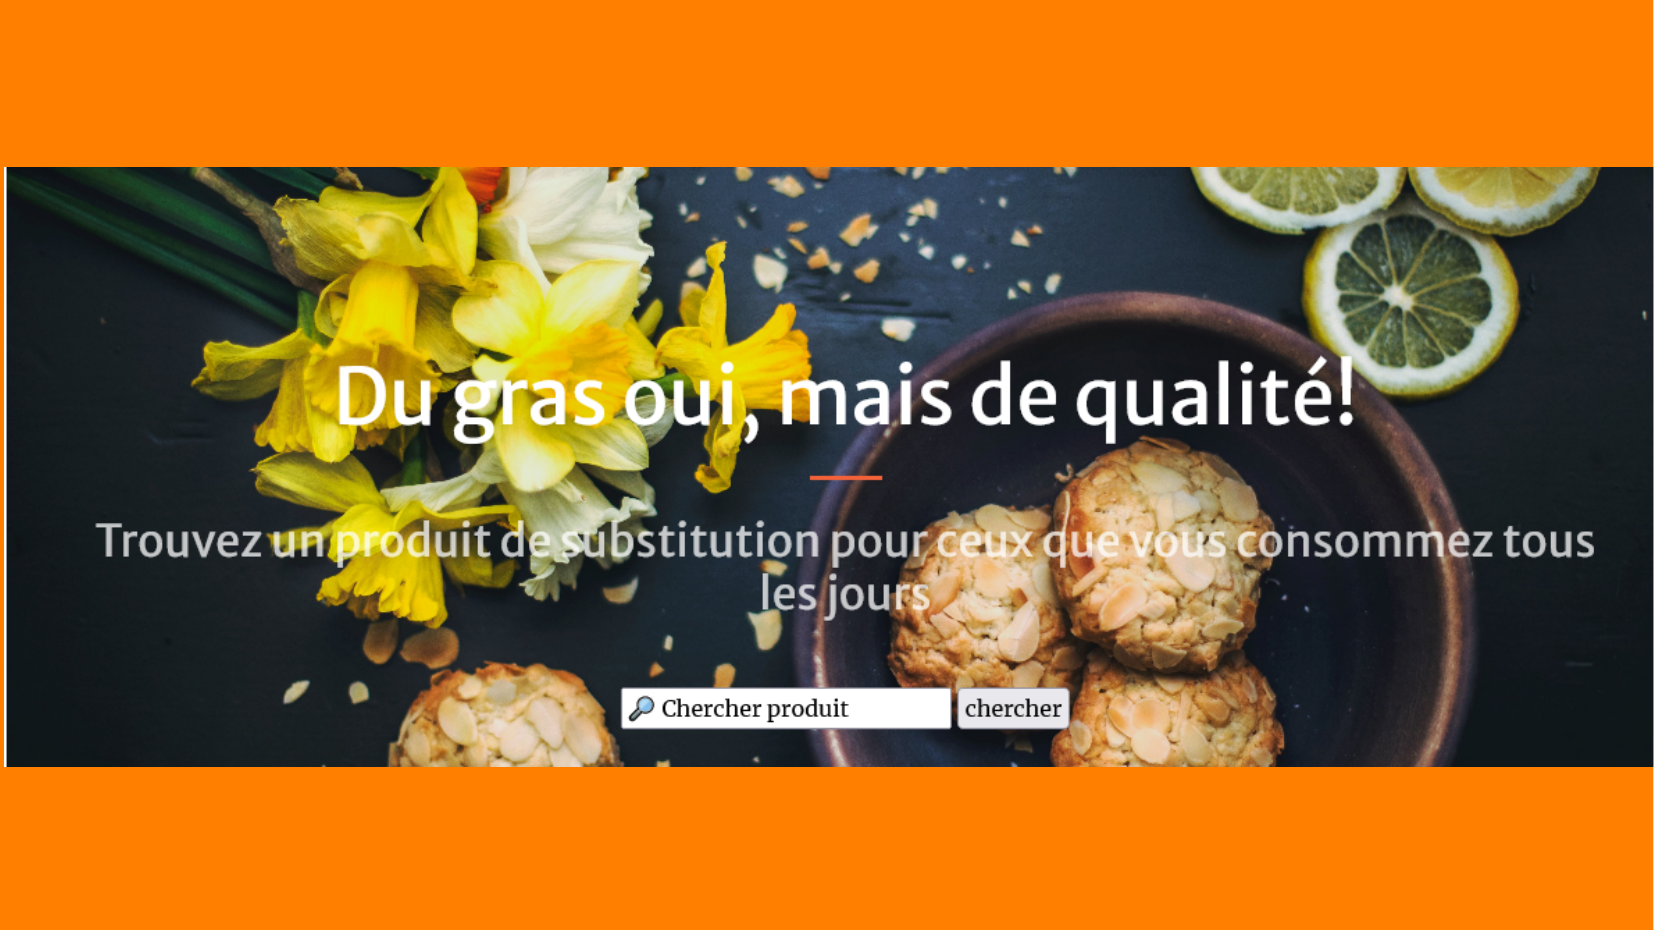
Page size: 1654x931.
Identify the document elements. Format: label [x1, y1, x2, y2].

picture [4, 167, 1654, 767]
